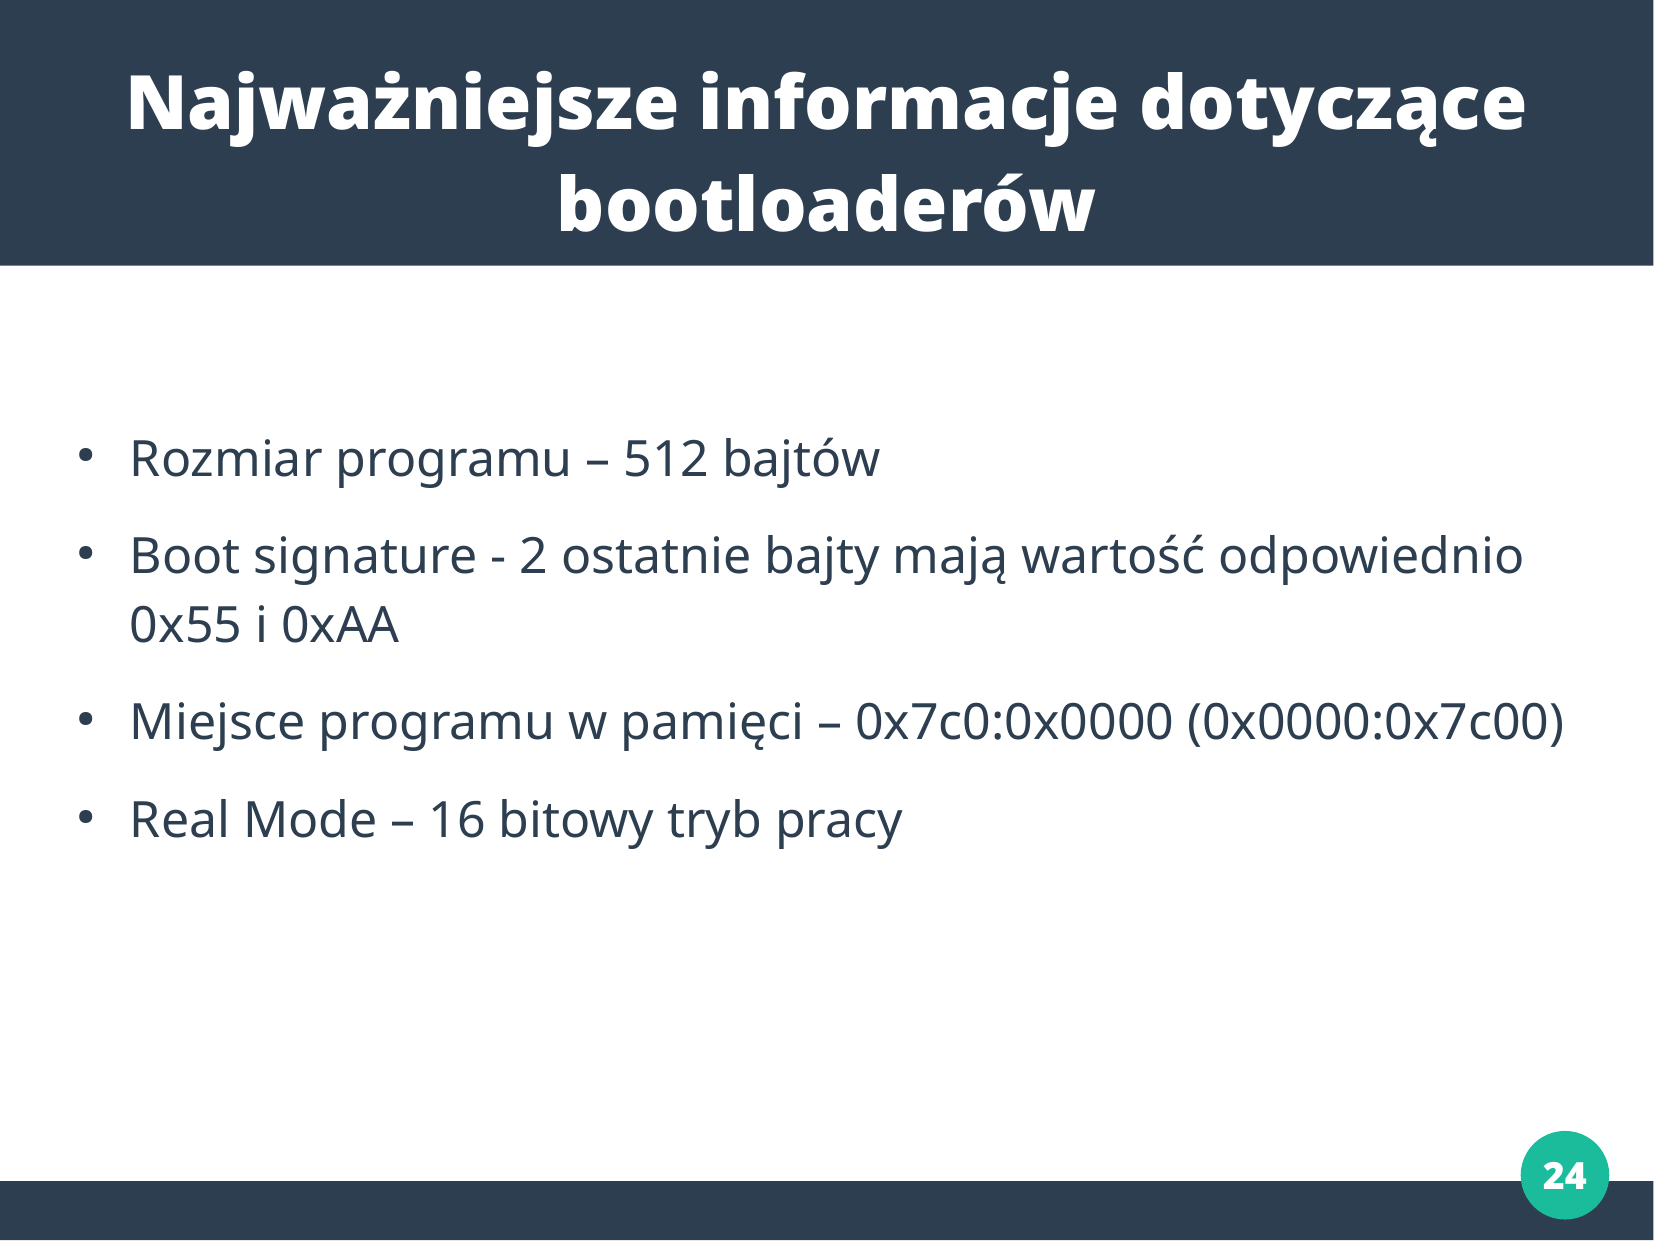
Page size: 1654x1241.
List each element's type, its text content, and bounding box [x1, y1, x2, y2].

list Rozmiar programu – 512 bajtów Boot signature - 2 ostatnie bajty mają wartość odpowiednio 0x55 i 0xAA Miejsce programu w pamięci – 0x7c0:0x0000 (0x0000:0x7c00) Real Mode – 16 bitowy tryb pracy [59, 324, 1595, 1152]
title Najważniejsze informacje dotyczące bootloaderów [59, 49, 1595, 207]
